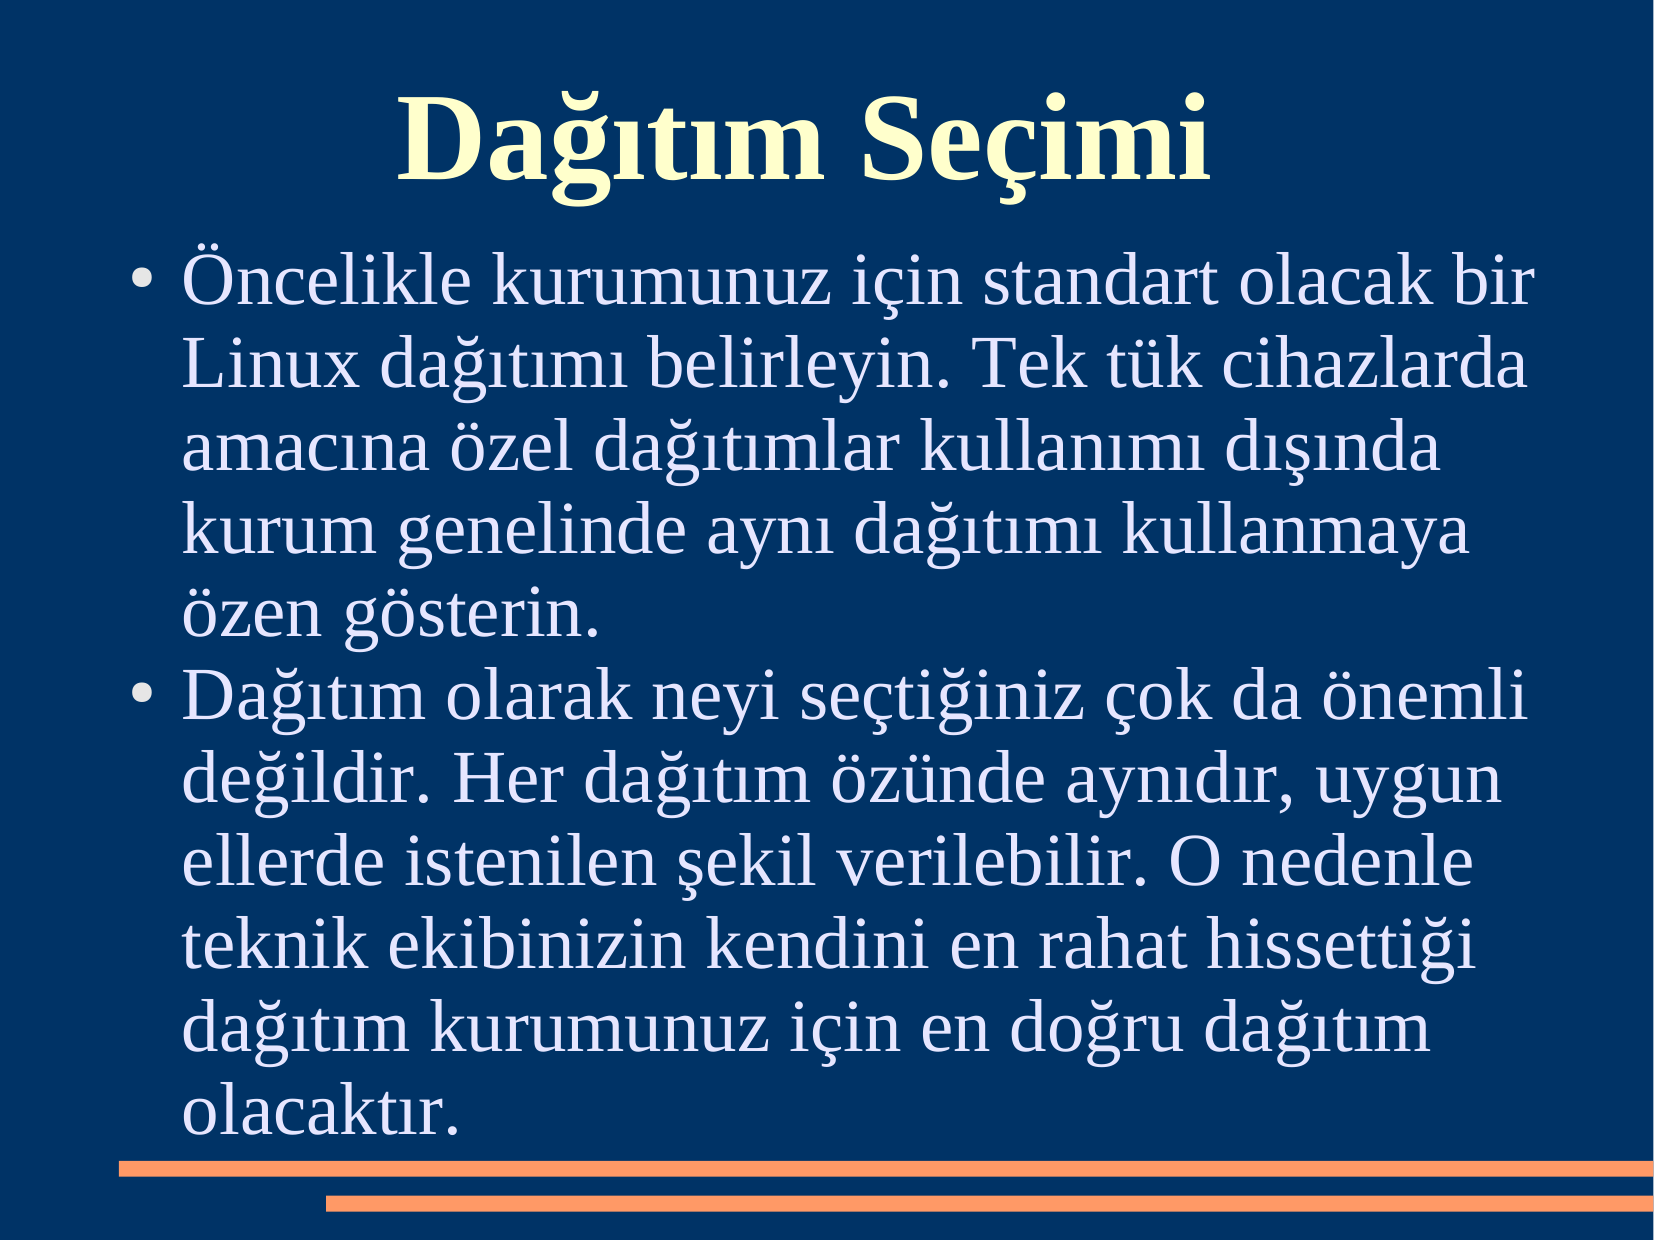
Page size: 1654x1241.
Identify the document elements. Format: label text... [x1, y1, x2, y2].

title Dağıtım Seçimi [87, 58, 1522, 217]
list Öncelikle kurumunuz için standart olacak bir Linux dağıtımı belirleyin. Tek tük cihazlarda amacına özel dağıtımlar kullanımı dışında kurum genelinde aynı dağıtımı kullanmaya özen gösterin. Dağıtım olarak neyi seçtiğiniz çok da önemli değildir. Her dağıtım özünde aynıdır, uygun ellerde istenilen şekil verilebilir. O nedenle teknik ekibinizin kendini en rahat hissettiği dağıtım kurumunuz için en doğru dağıtım olacaktır. [111, 237, 1555, 1151]
